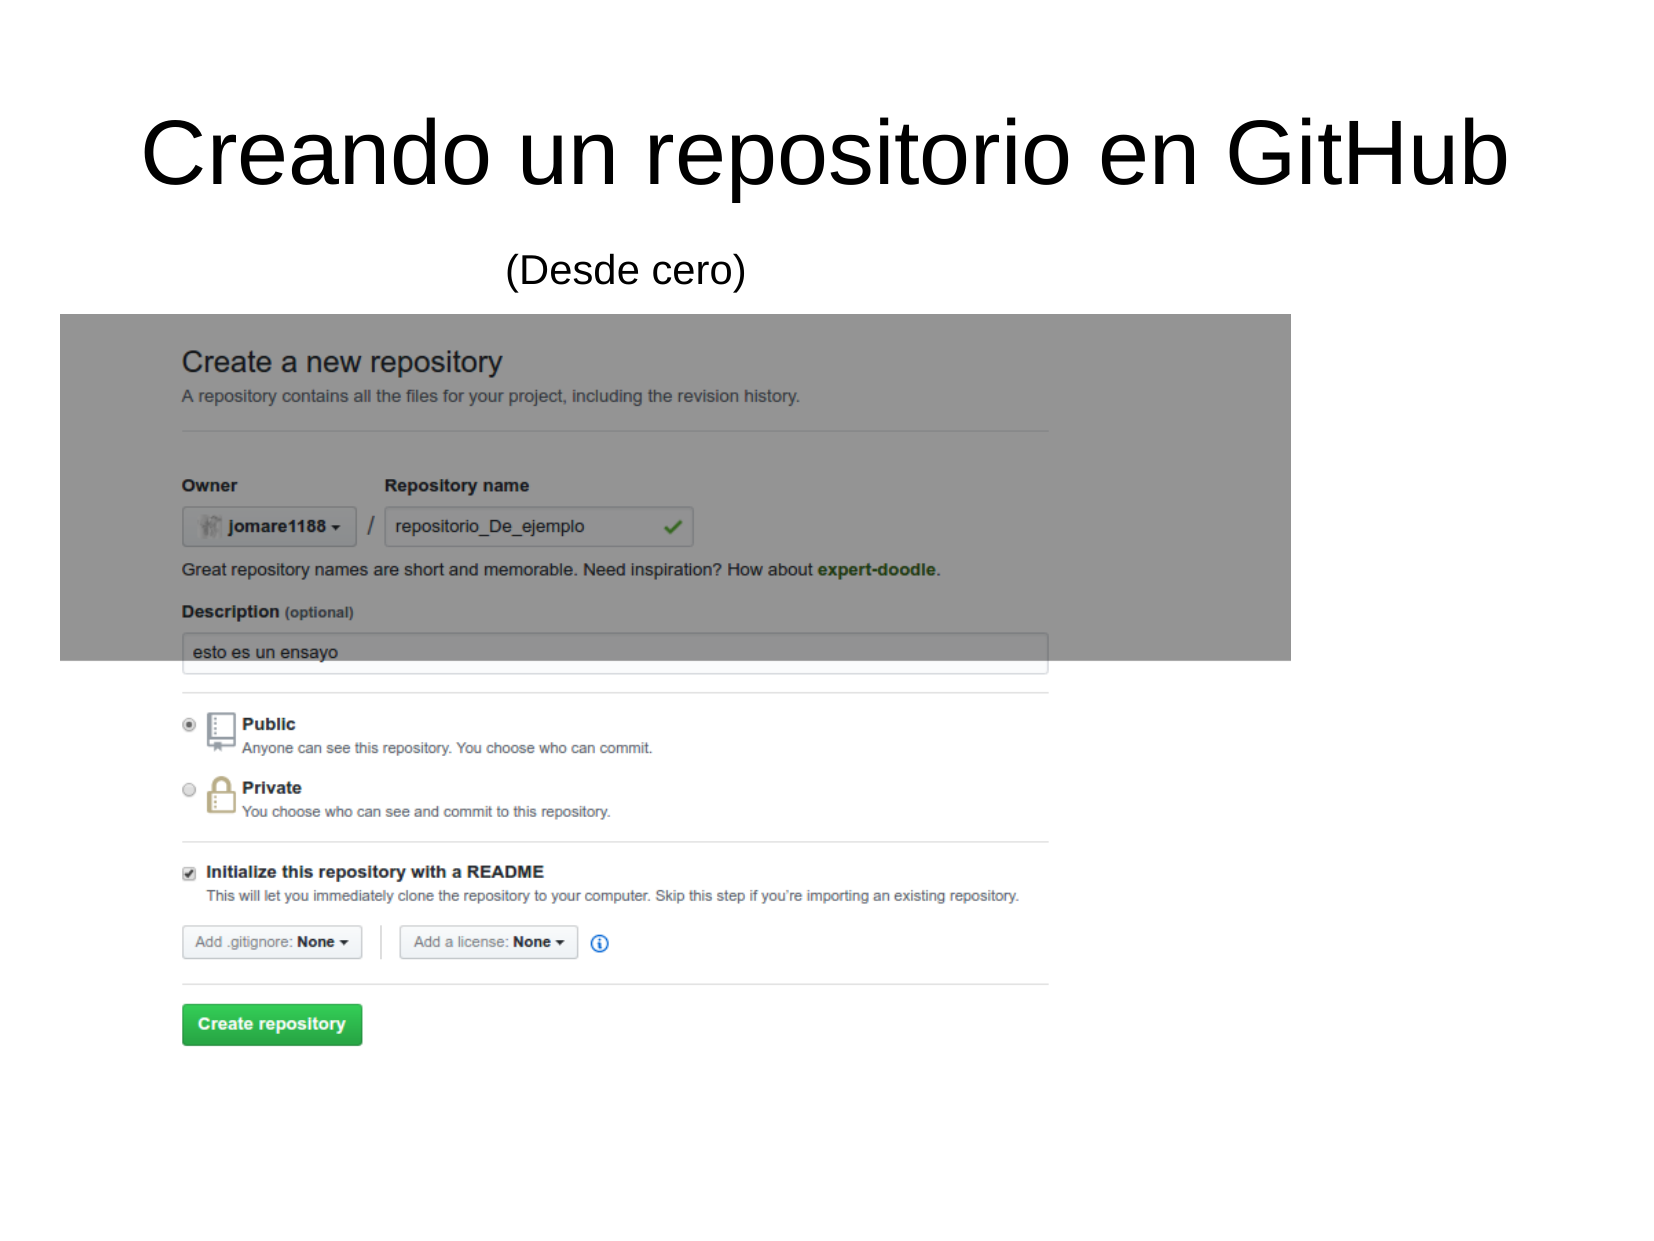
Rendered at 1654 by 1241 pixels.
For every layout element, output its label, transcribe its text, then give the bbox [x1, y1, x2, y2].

text_box (Desde cero) [450, 225, 791, 316]
title Creando un repositorio en GitHub [82, 49, 1571, 257]
picture [60, 314, 1291, 1081]
